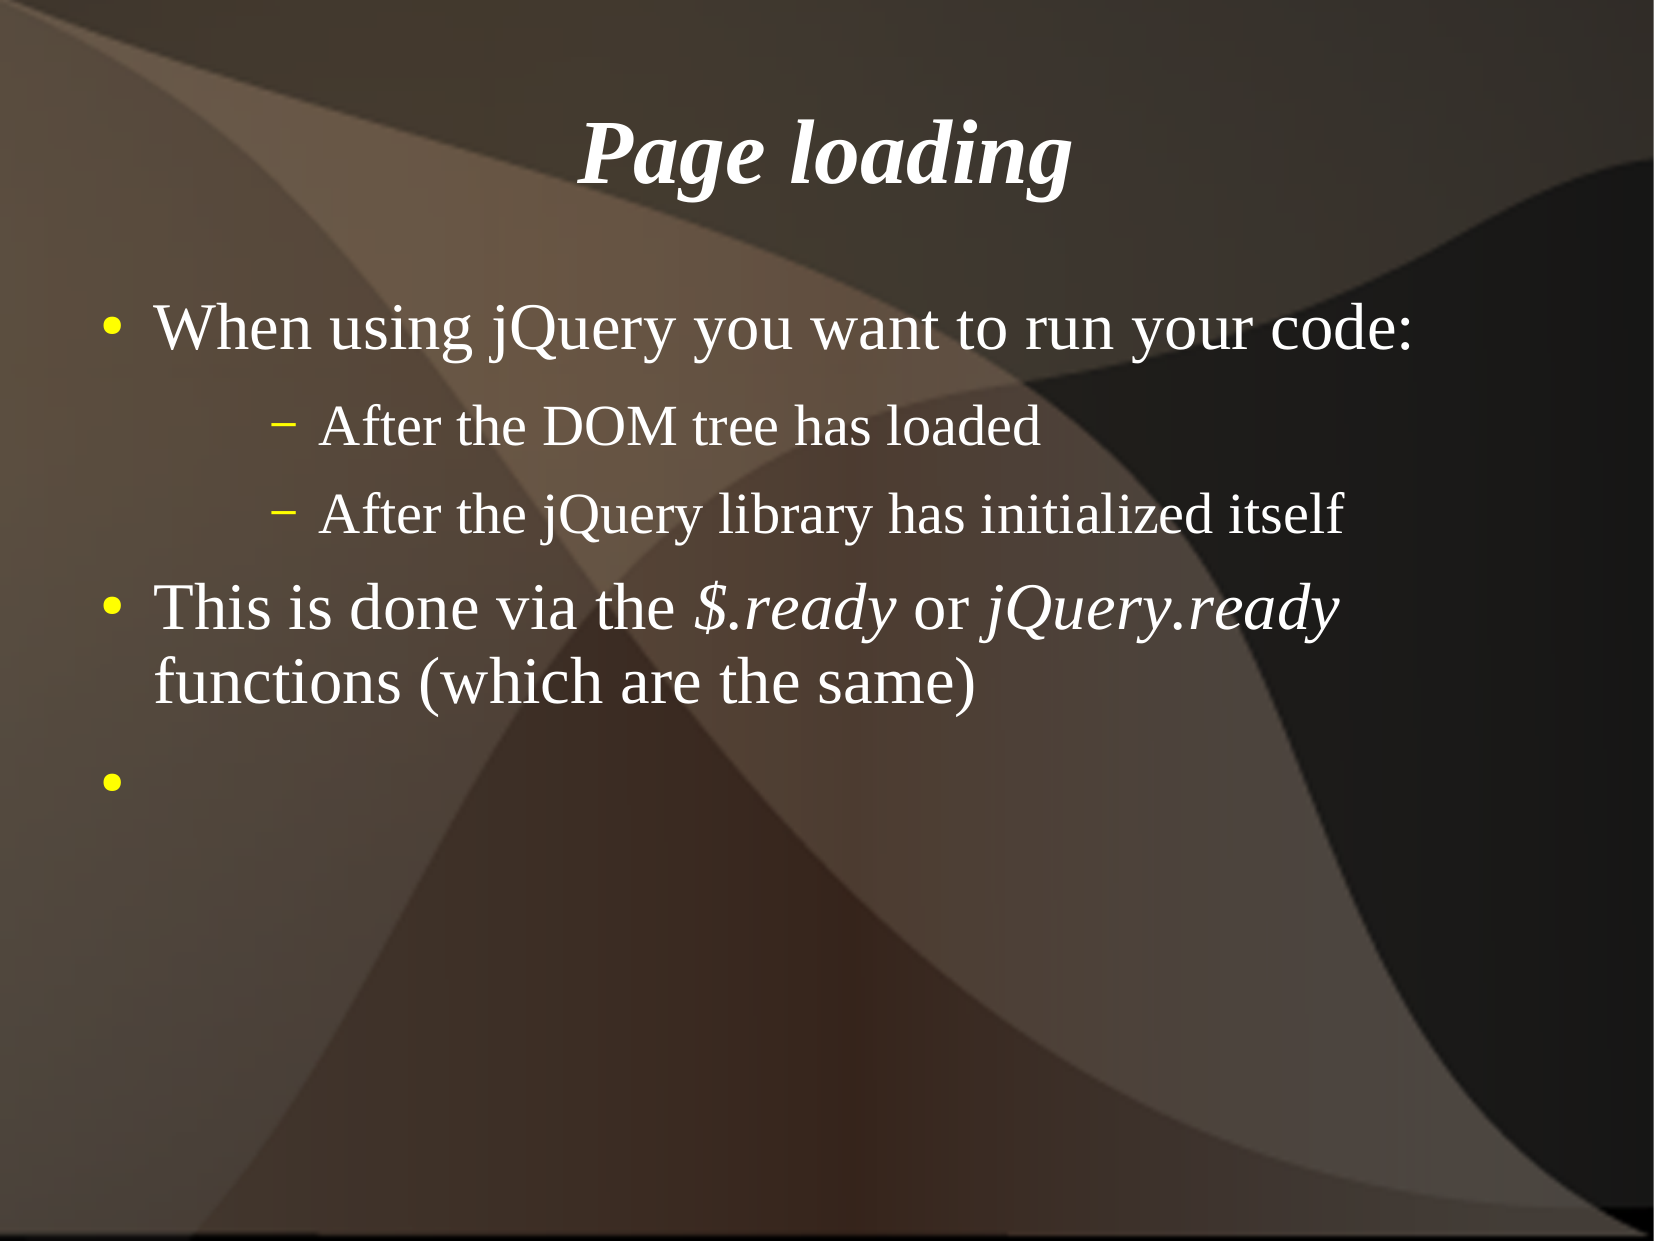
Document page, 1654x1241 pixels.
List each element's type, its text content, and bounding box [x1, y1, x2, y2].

picture [0, 0, 1654, 1241]
title Page loading [82, 49, 1571, 257]
list When using jQuery you want to run your code: After the DOM tree has loaded After the jQuery library has initialized itself This is done via the $.ready or jQuery.ready functions (which are the same) [82, 290, 1571, 1109]
